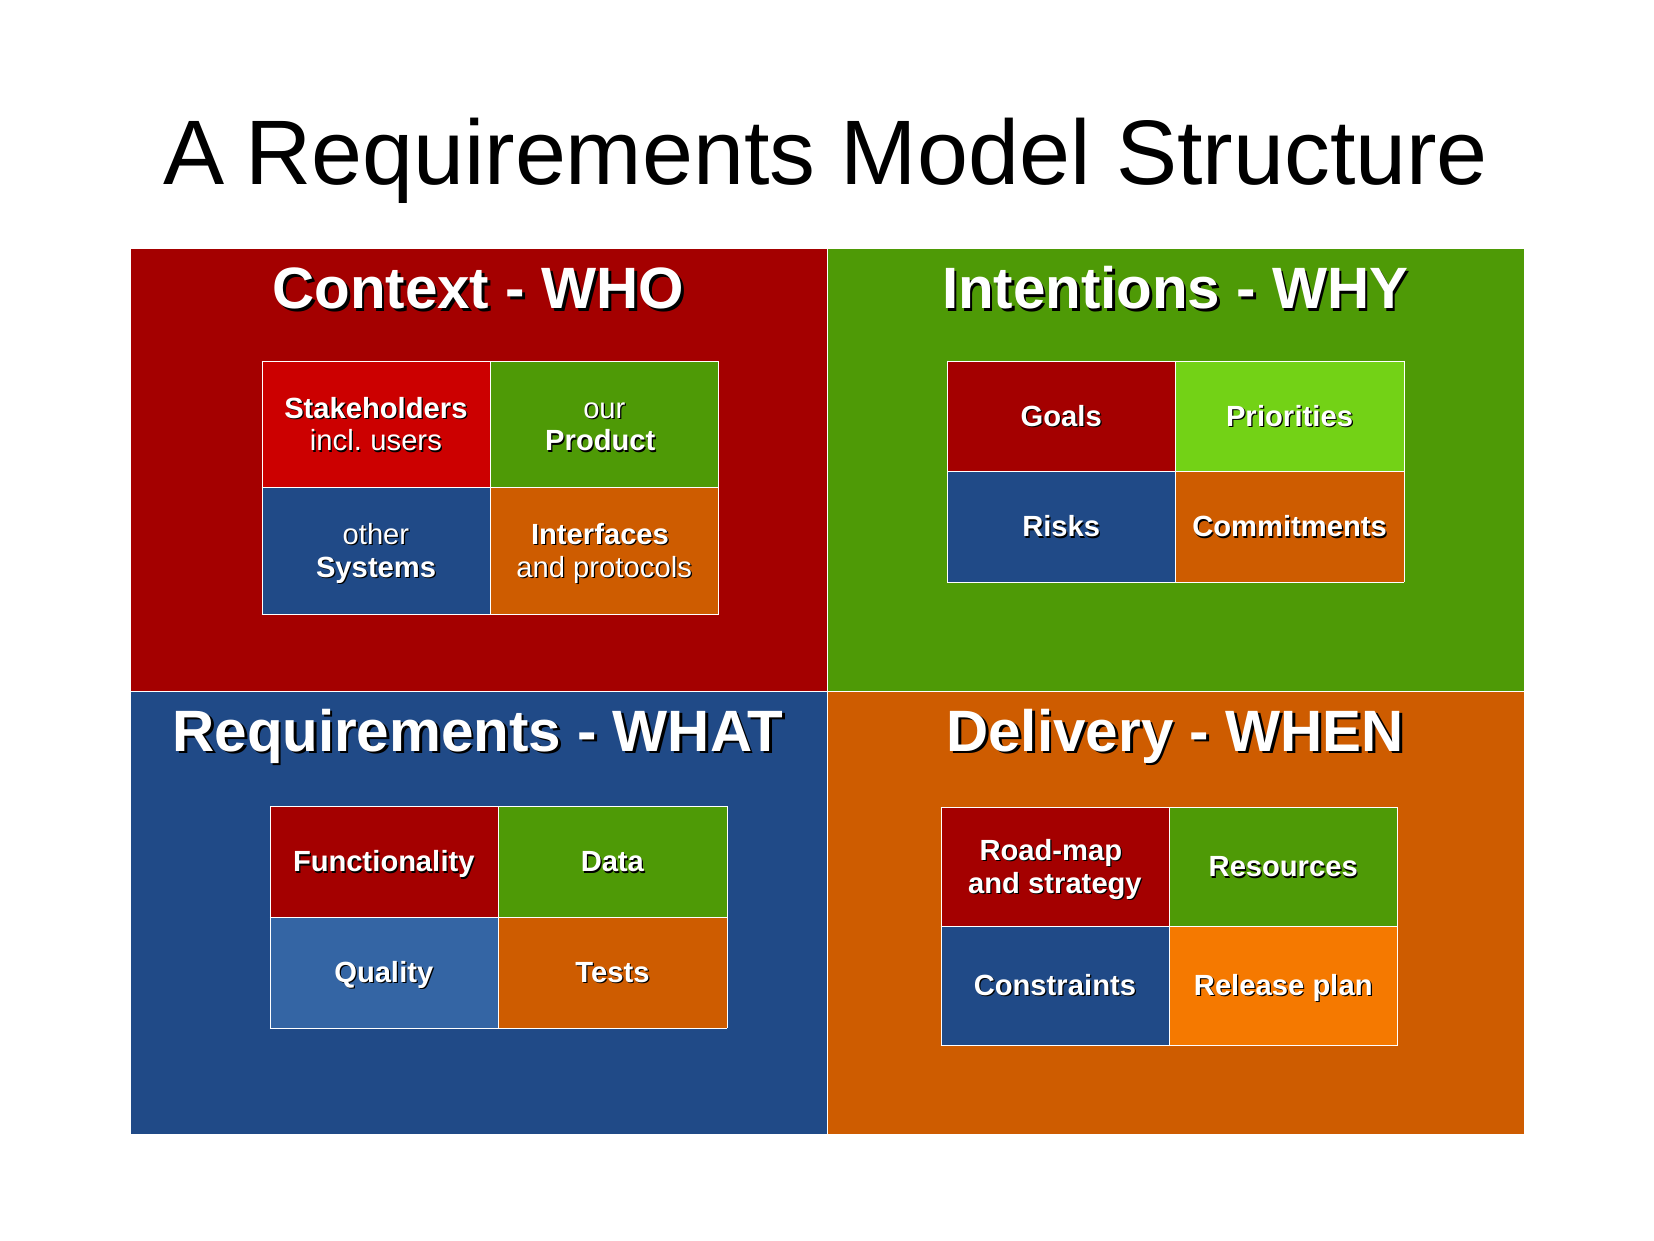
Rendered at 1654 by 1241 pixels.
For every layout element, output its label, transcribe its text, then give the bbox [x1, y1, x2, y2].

table_header Priorities [1176, 362, 1404, 471]
table_header our Product [491, 362, 718, 487]
table_header Data [499, 807, 727, 917]
table_cell Requirements - WHAT [131, 692, 827, 1134]
table_header Functionality [271, 807, 498, 917]
table_header Goals [948, 362, 1175, 471]
table_header Resources [1170, 808, 1397, 926]
table_cell Constraints [942, 927, 1169, 1045]
table_cell Tests [499, 918, 727, 1028]
table_cell Delivery - WHEN [828, 692, 1524, 1134]
title A Requirements Model Structure [82, 37, 1571, 269]
table_header Stakeholders incl. users [263, 362, 490, 487]
table_header Intentions - WHY [828, 249, 1524, 691]
table_cell Release plan [1170, 927, 1397, 1045]
table_header Road-map and strategy [942, 808, 1169, 926]
table_header Context - WHO [131, 249, 827, 691]
table_cell Risks [948, 472, 1175, 582]
table_cell Interfaces and protocols [491, 488, 718, 614]
table_cell Quality [271, 918, 498, 1028]
table_cell other Systems [263, 488, 490, 614]
table_cell Commitments [1176, 472, 1404, 582]
